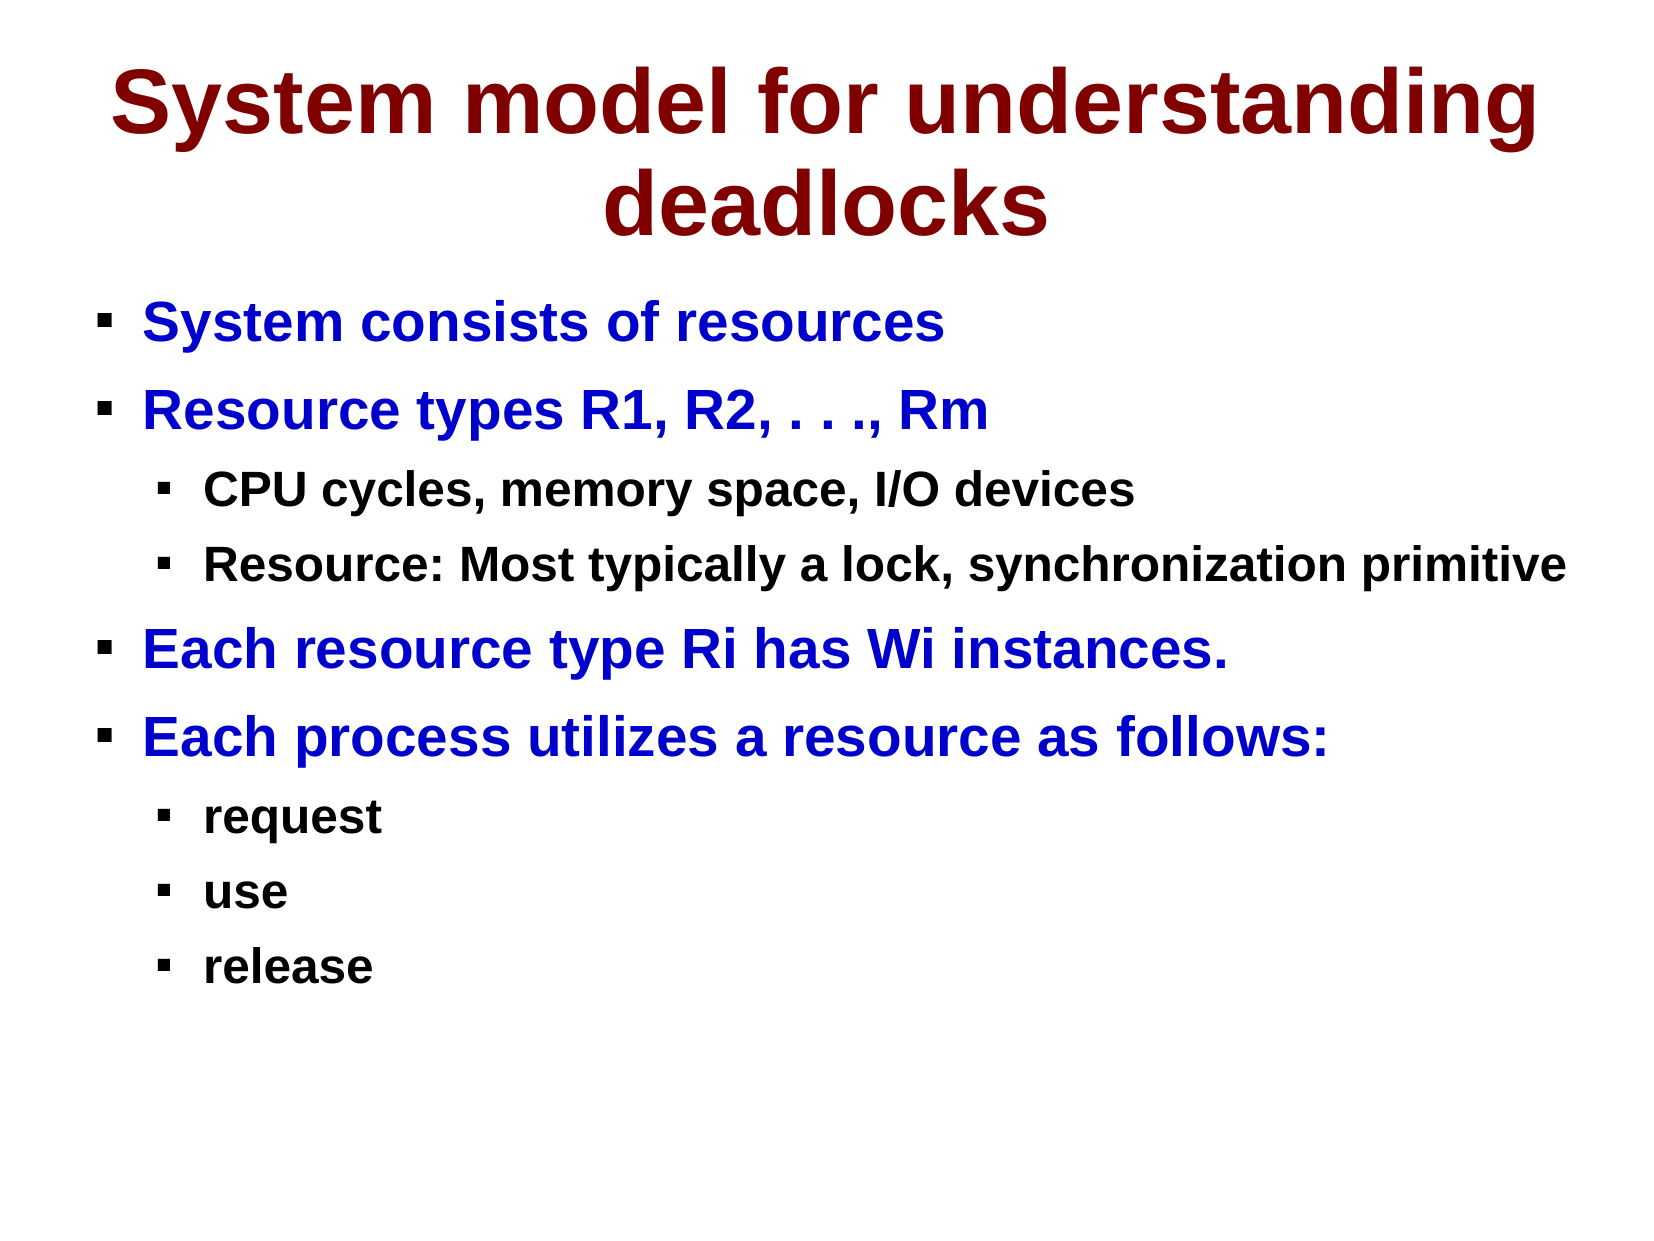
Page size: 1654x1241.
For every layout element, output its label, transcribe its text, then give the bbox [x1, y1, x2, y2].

title System model for understanding deadlocks [82, 49, 1571, 257]
list System consists of resources Resource types R1, R2, . . ., Rm CPU cycles, memory space, I/O devices Resource: Most typically a lock, synchronization primitive Each resource type Ri has Wi instances. Each process utilizes a resource as follows: request use release [82, 290, 1571, 1010]
